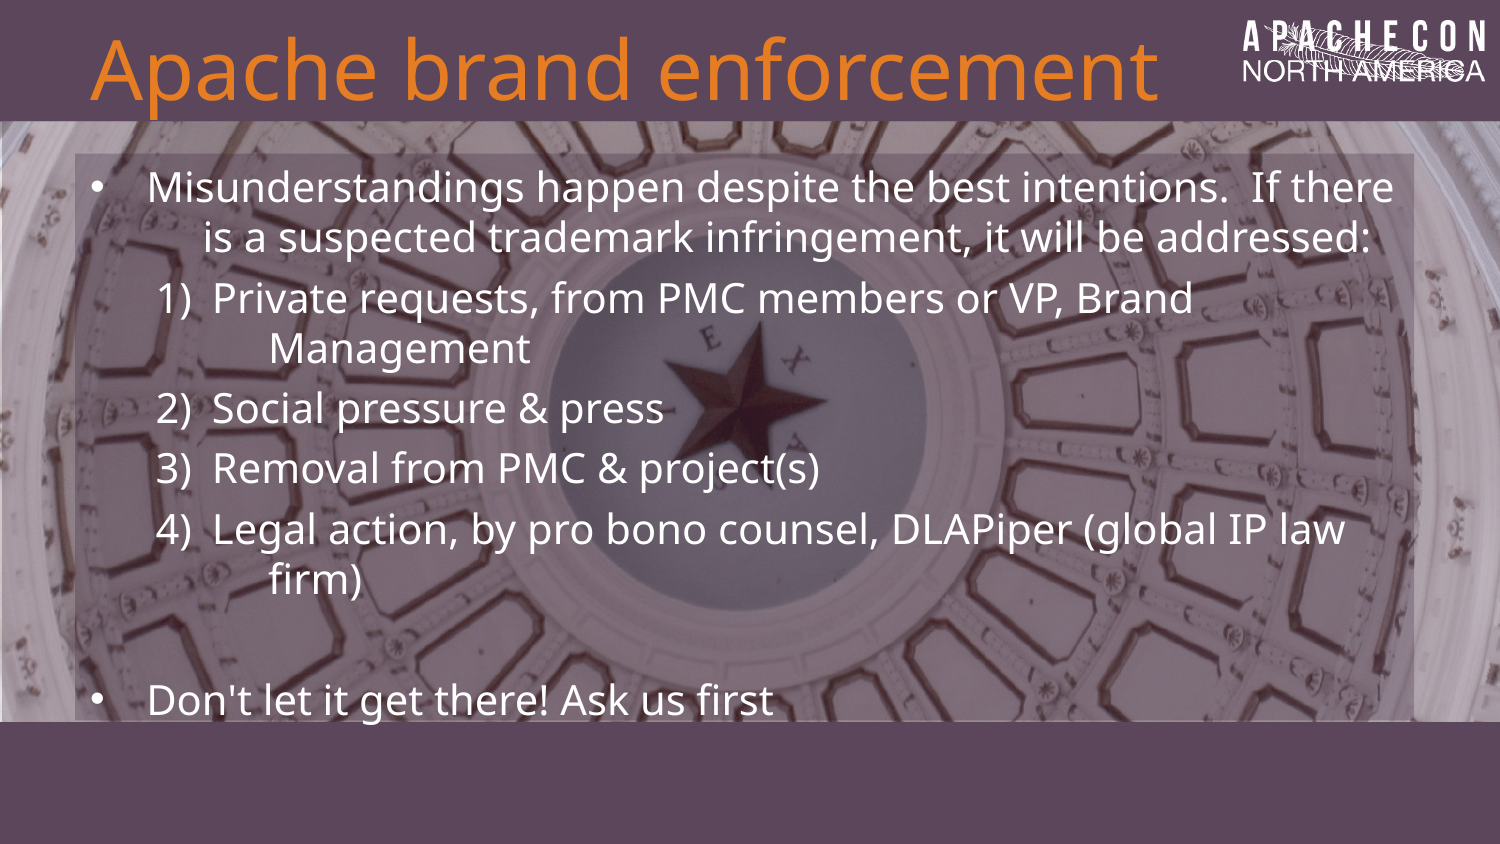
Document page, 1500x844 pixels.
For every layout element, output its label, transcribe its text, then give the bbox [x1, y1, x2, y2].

text_box Misunderstandings happen despite the best intentions. If there is a suspected trademark infringement, it will be addressed: Private requests, from PMC members or VP, Brand Management Social pressure & press Removal from PMC & project(s) Legal action, by pro bono counsel, DLAPiper (global IP law firm) Don't let it get there! Ask us first [75, 153, 1415, 721]
text_box Apache brand enforcement [75, 9, 1182, 110]
picture [0, 0, 1500, 844]
